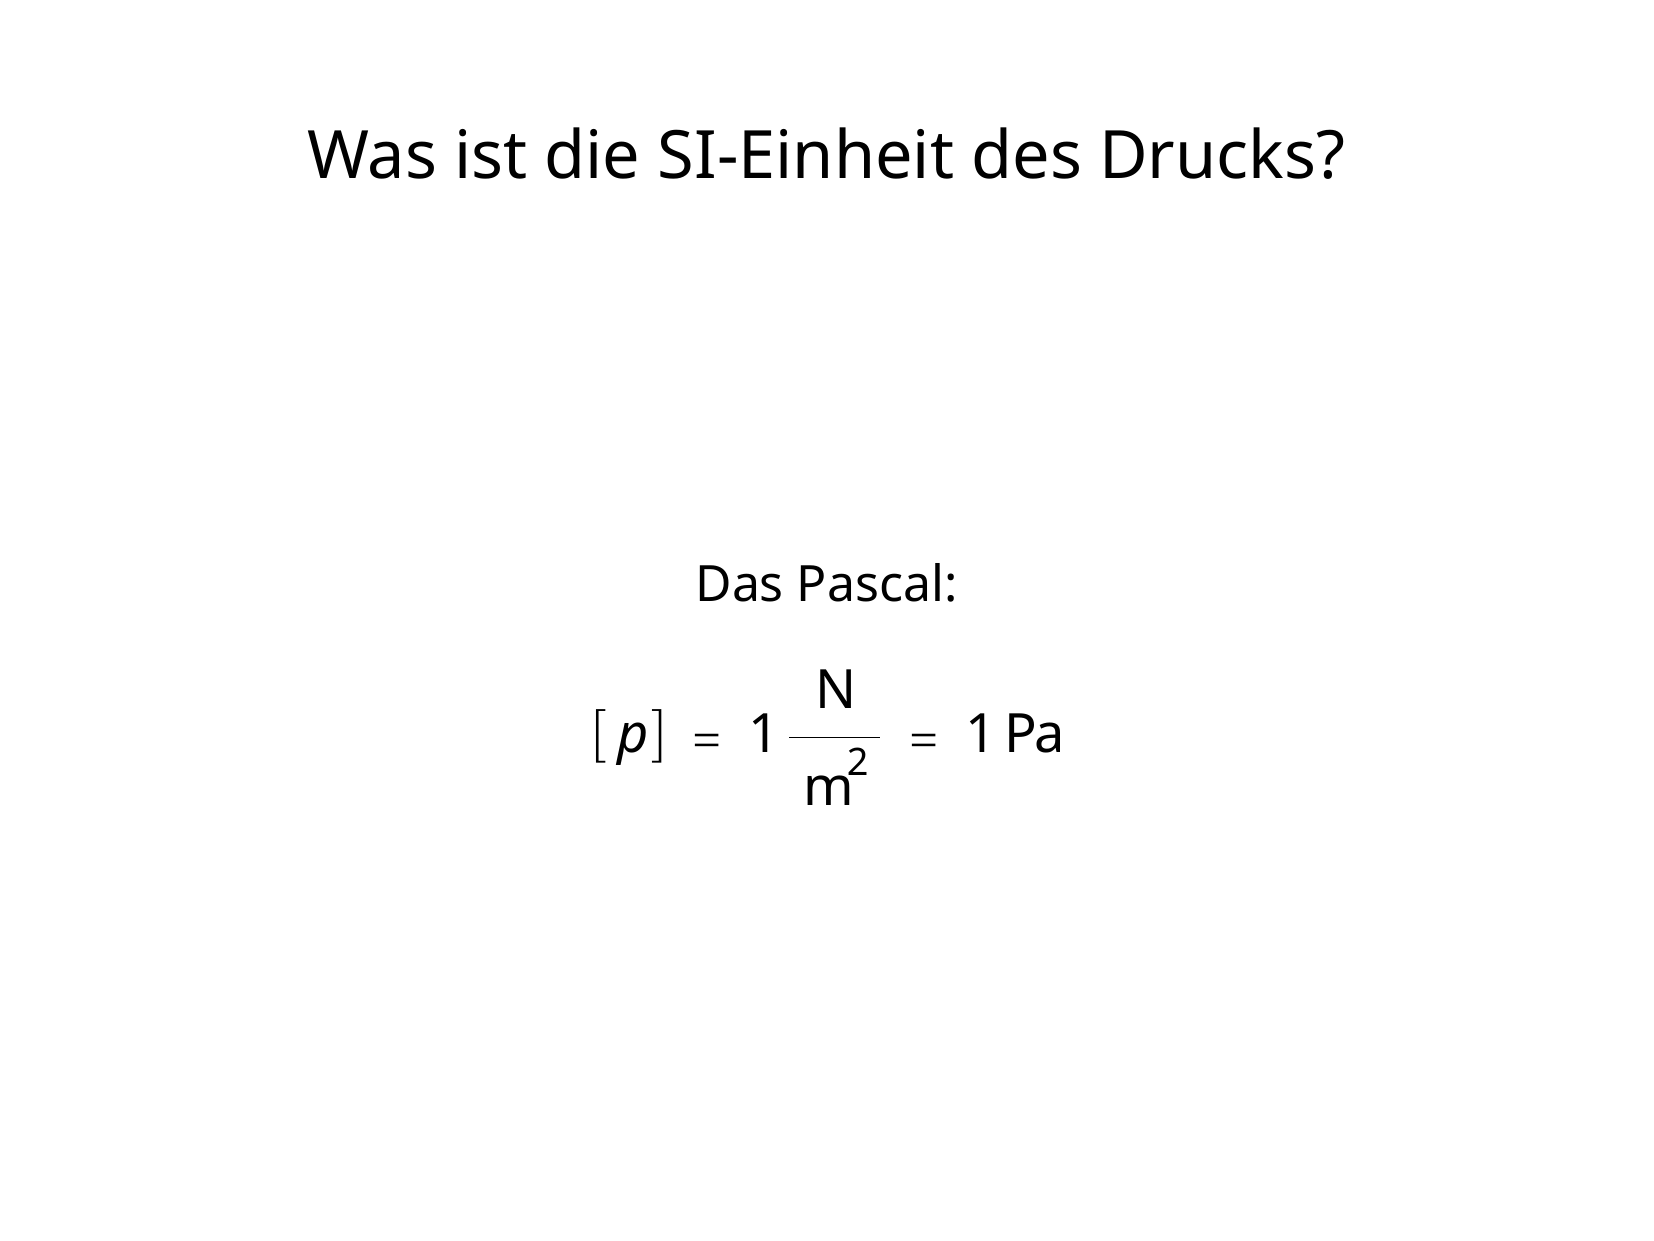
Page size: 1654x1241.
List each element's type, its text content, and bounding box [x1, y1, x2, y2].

title Was ist die SI-Einheit des Drucks? [82, 49, 1571, 257]
subtitle Das Pascal: [82, 290, 1571, 1010]
chart [585, 656, 1068, 820]
